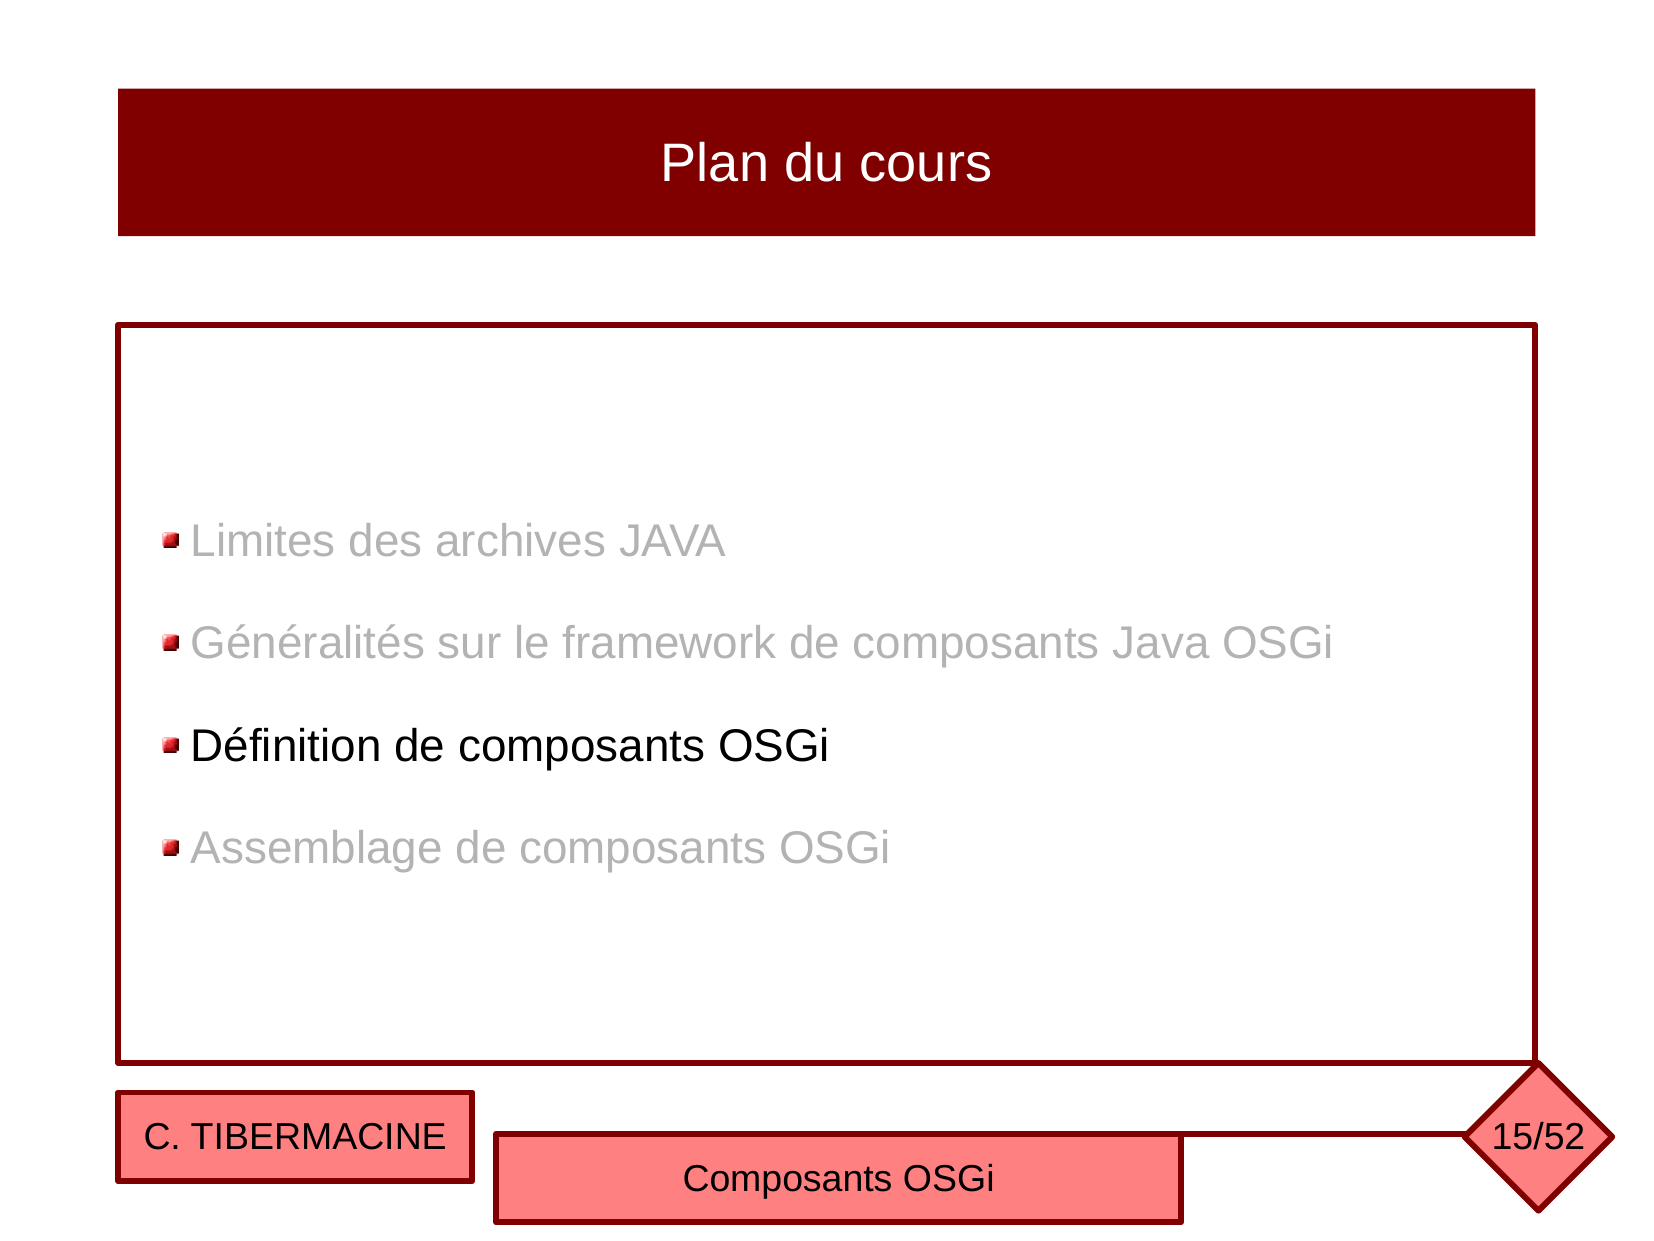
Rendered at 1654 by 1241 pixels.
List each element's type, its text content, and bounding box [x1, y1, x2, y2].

text_box C. TIBERMACINE [118, 1092, 473, 1182]
text_box [1601, 1125, 1613, 1149]
text_box <numéro>/52 [1476, 1107, 1601, 1207]
picture [162, 737, 179, 753]
text_box Composants OSGi [496, 1133, 1182, 1223]
text_box [1494, 1062, 1583, 1107]
text_box Plan du cours [118, 88, 1536, 237]
text_box Limites des archives JAVA Généralités sur le framework de composants Java OSGi Définition de composants OSGi Assemblage de composants OSGi [118, 324, 1536, 1063]
picture [162, 839, 179, 856]
text_box [1464, 1125, 1476, 1149]
picture [162, 634, 179, 651]
picture [162, 532, 179, 548]
